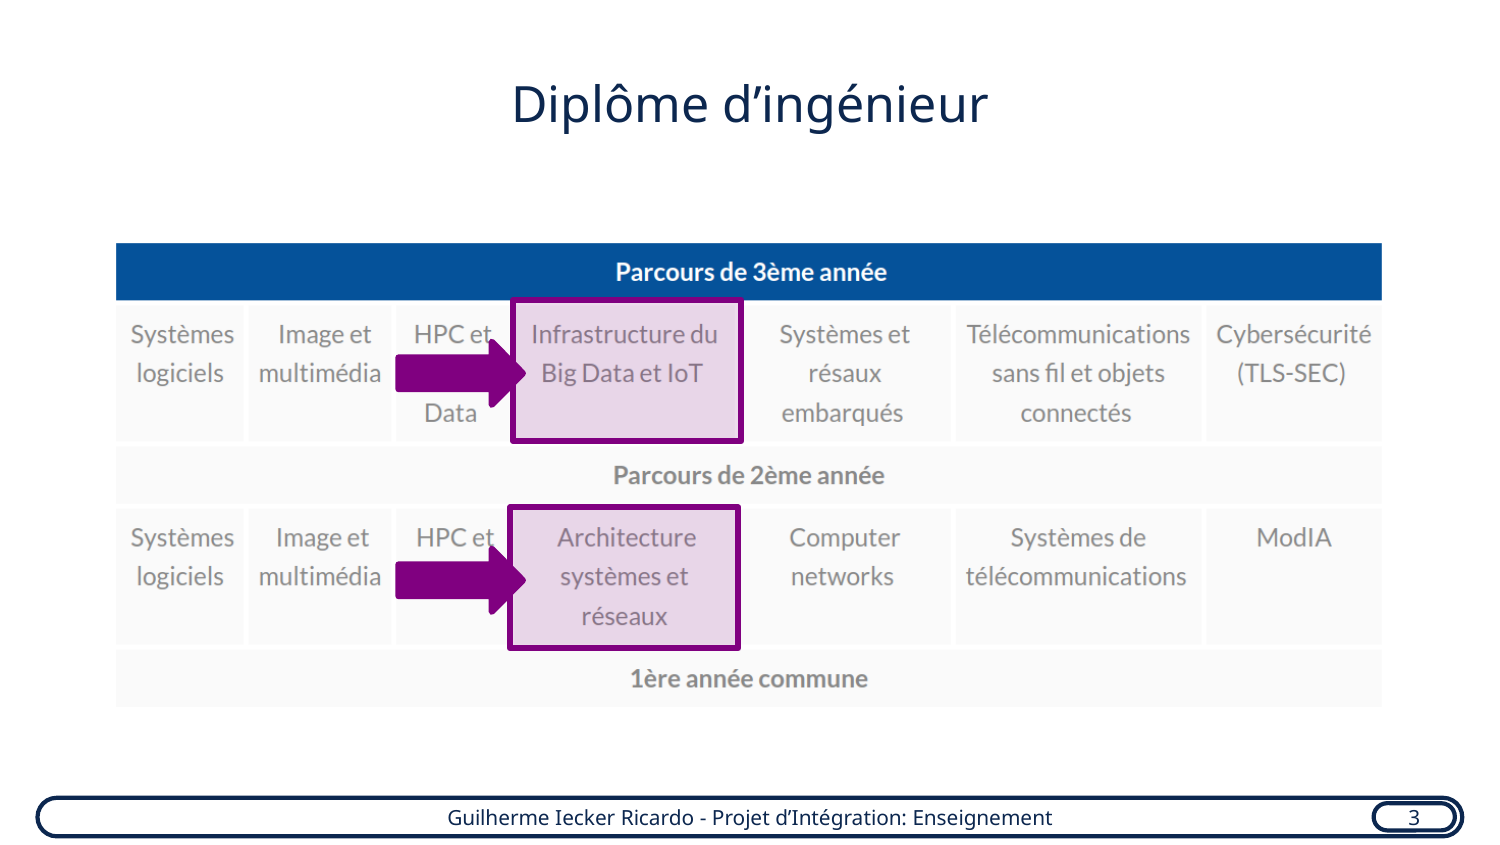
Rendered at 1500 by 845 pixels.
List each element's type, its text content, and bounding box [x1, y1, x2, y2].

text_box [398, 300, 742, 442]
text_box 3 [1373, 803, 1455, 831]
text_box Guilherme Iecker Ricardo - Projet d’Intégration: Enseignement [37, 797, 1463, 837]
title Diplôme d’ingénieur [0, 57, 1500, 213]
text_box [398, 507, 739, 649]
picture [108, 235, 1392, 713]
